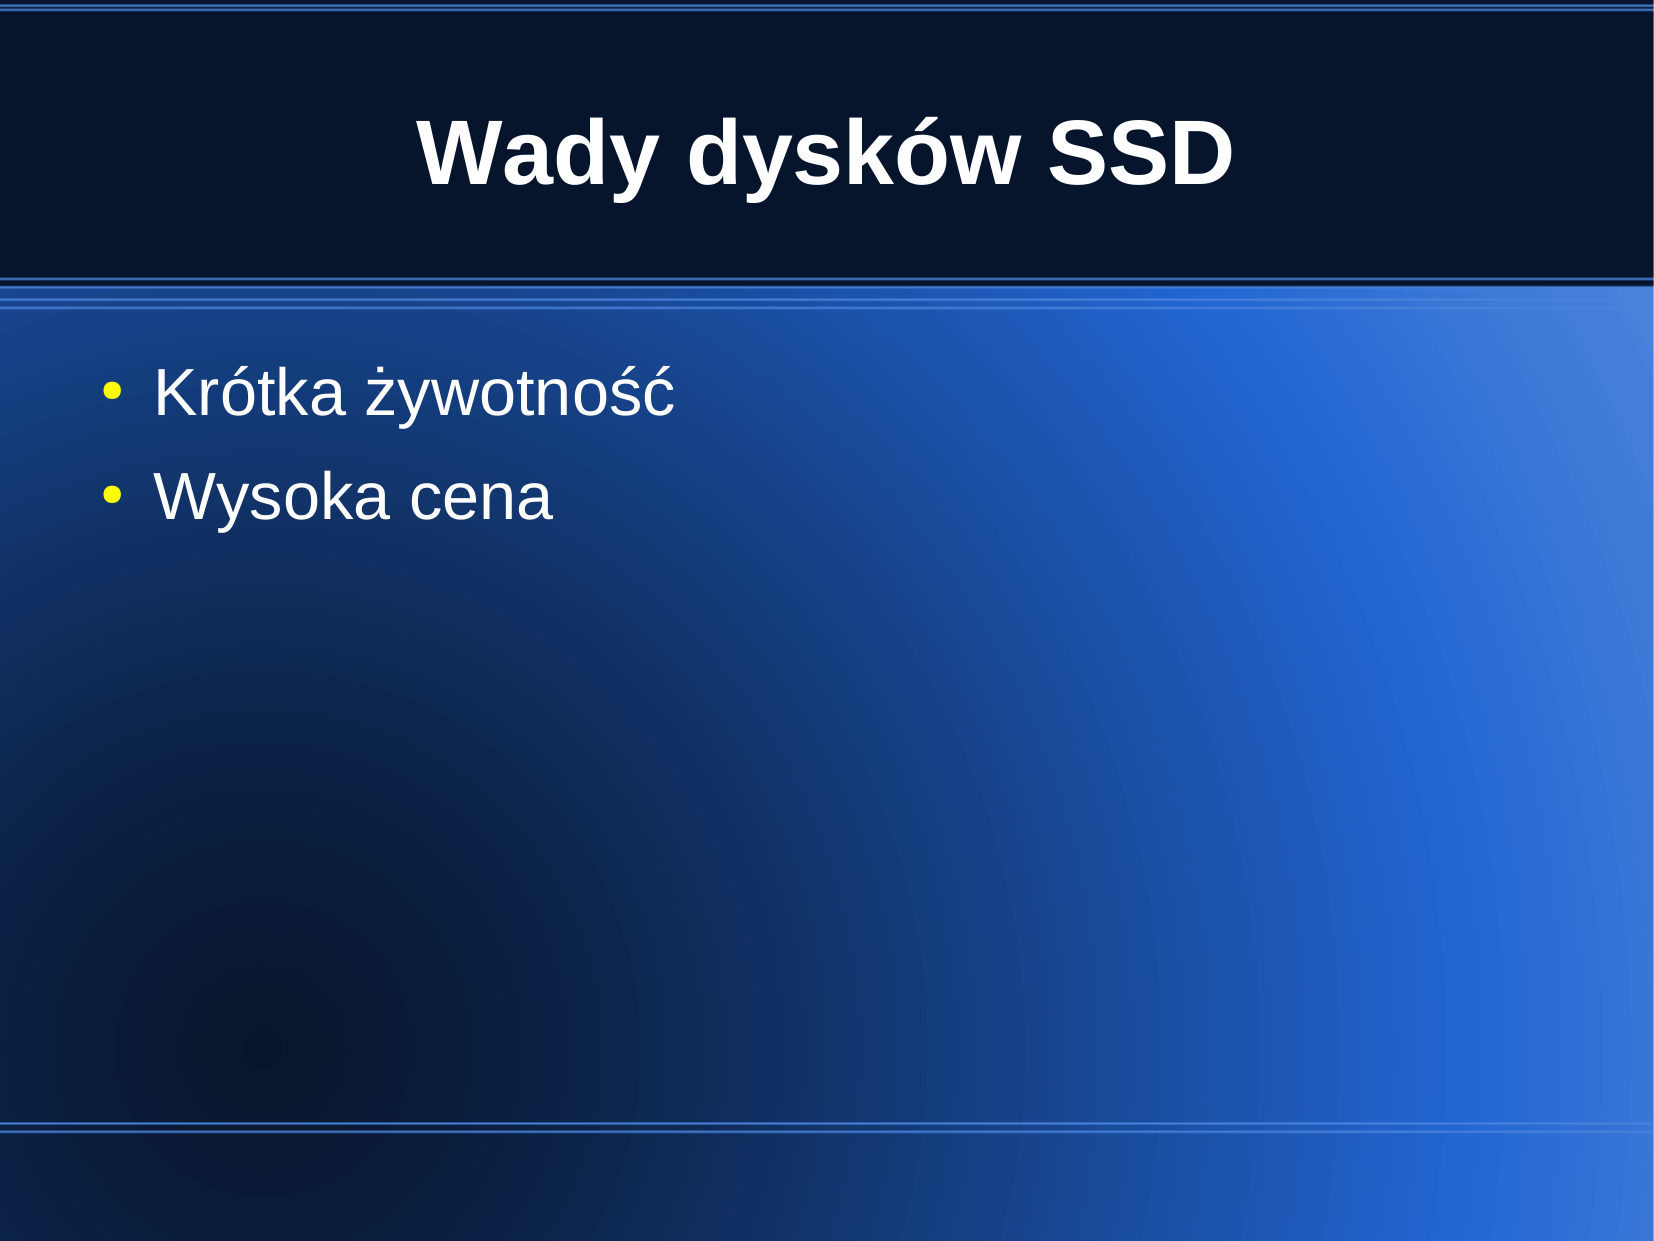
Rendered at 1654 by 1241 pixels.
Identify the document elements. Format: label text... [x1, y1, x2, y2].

list Krótka żywotność Wysoka cena [82, 355, 1571, 1060]
title Wady dysków SSD [82, 49, 1571, 257]
picture [0, 0, 1654, 1241]
